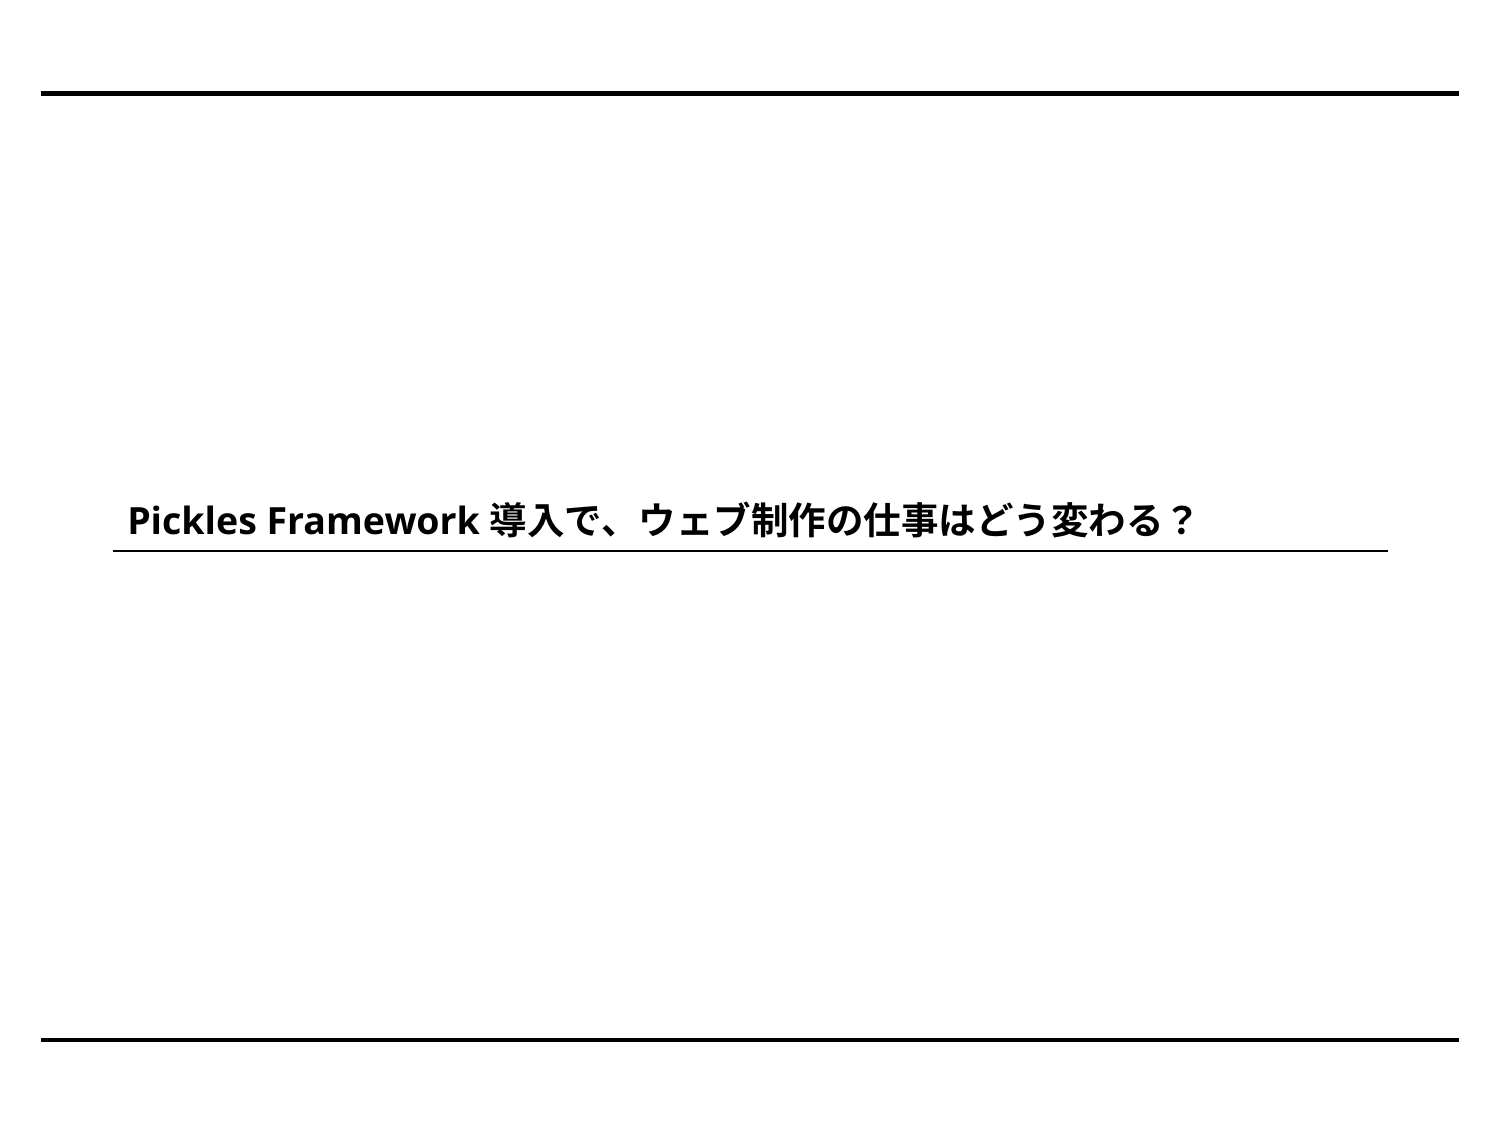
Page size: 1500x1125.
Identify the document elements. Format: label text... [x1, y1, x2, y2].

title Pickles Framework 導入で、ウェブ制作の仕事はどう変わる？ [112, 488, 1388, 549]
